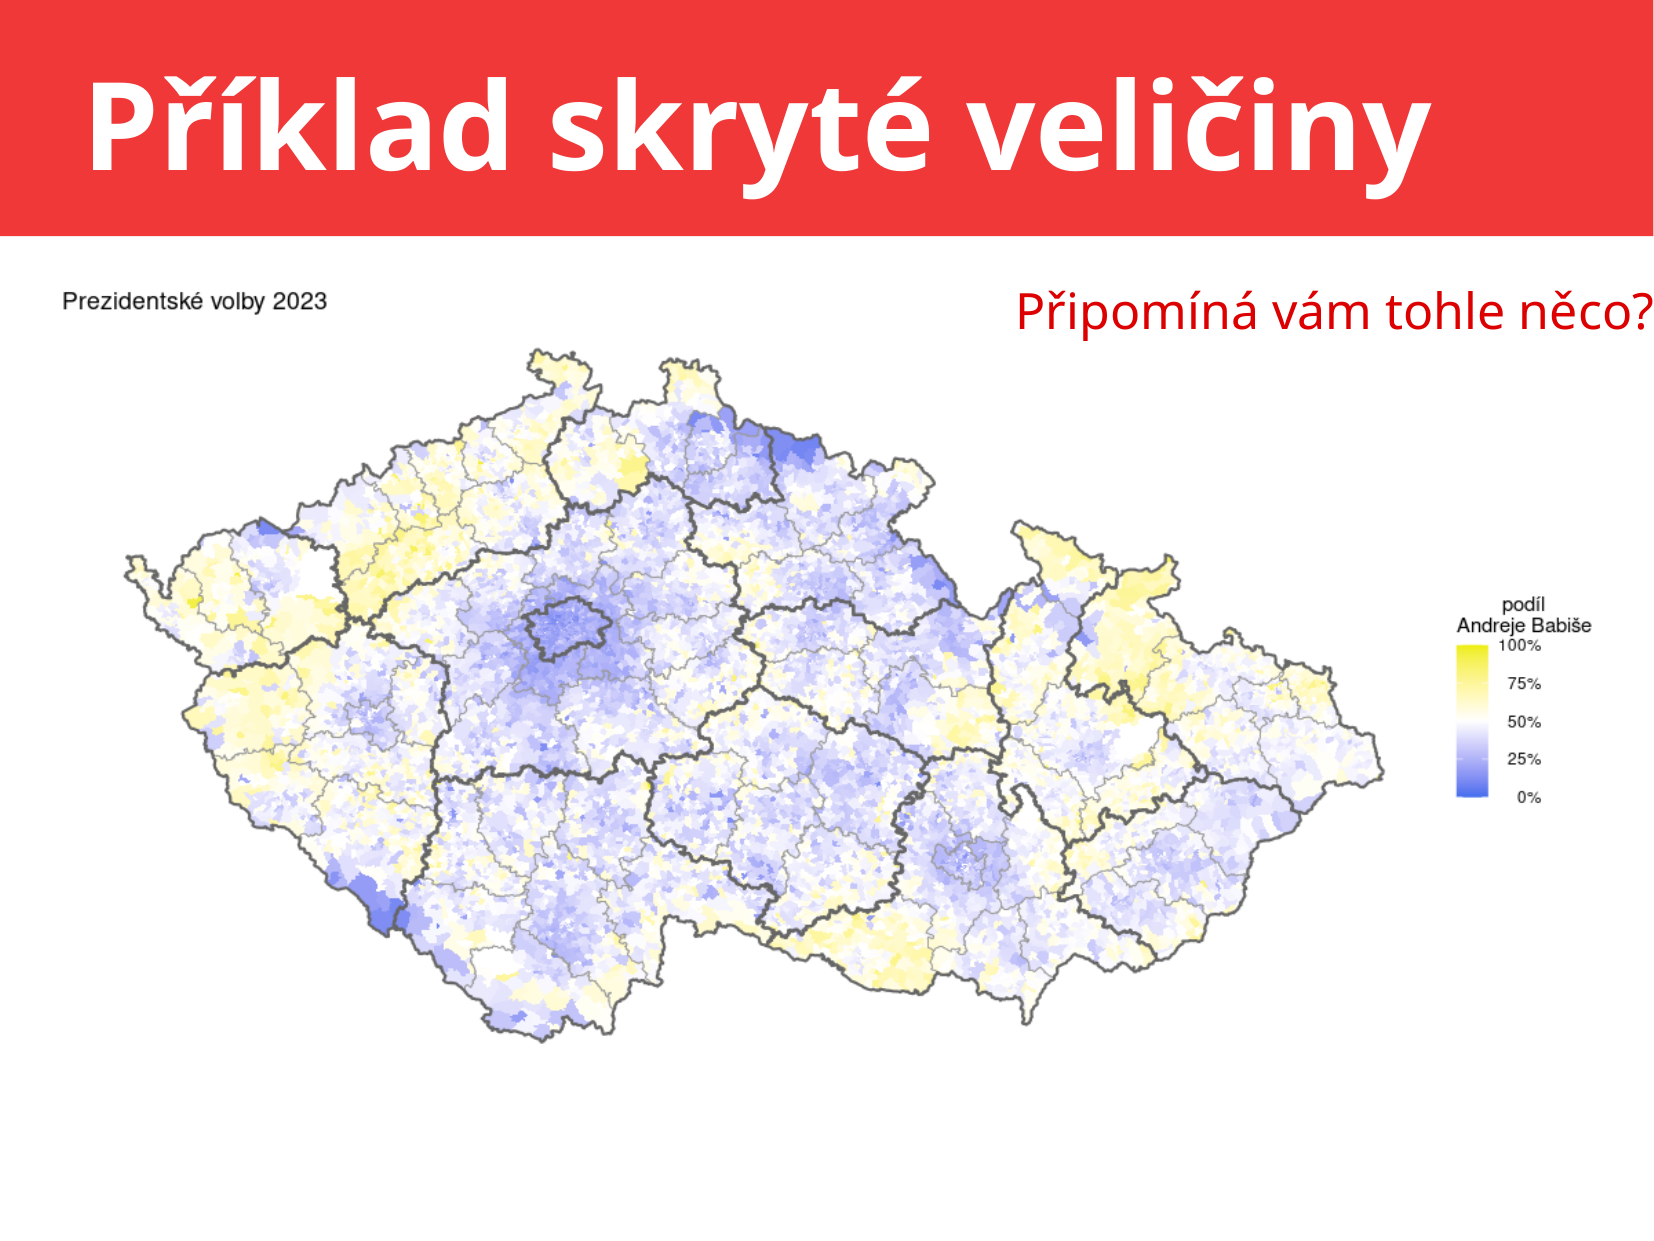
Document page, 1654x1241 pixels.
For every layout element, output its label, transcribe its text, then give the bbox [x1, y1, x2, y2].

picture [0, 283, 1654, 1078]
title Příklad skryté veličiny [82, 19, 1571, 227]
text_box Připomíná vám tohle něco? [1000, 268, 1634, 343]
